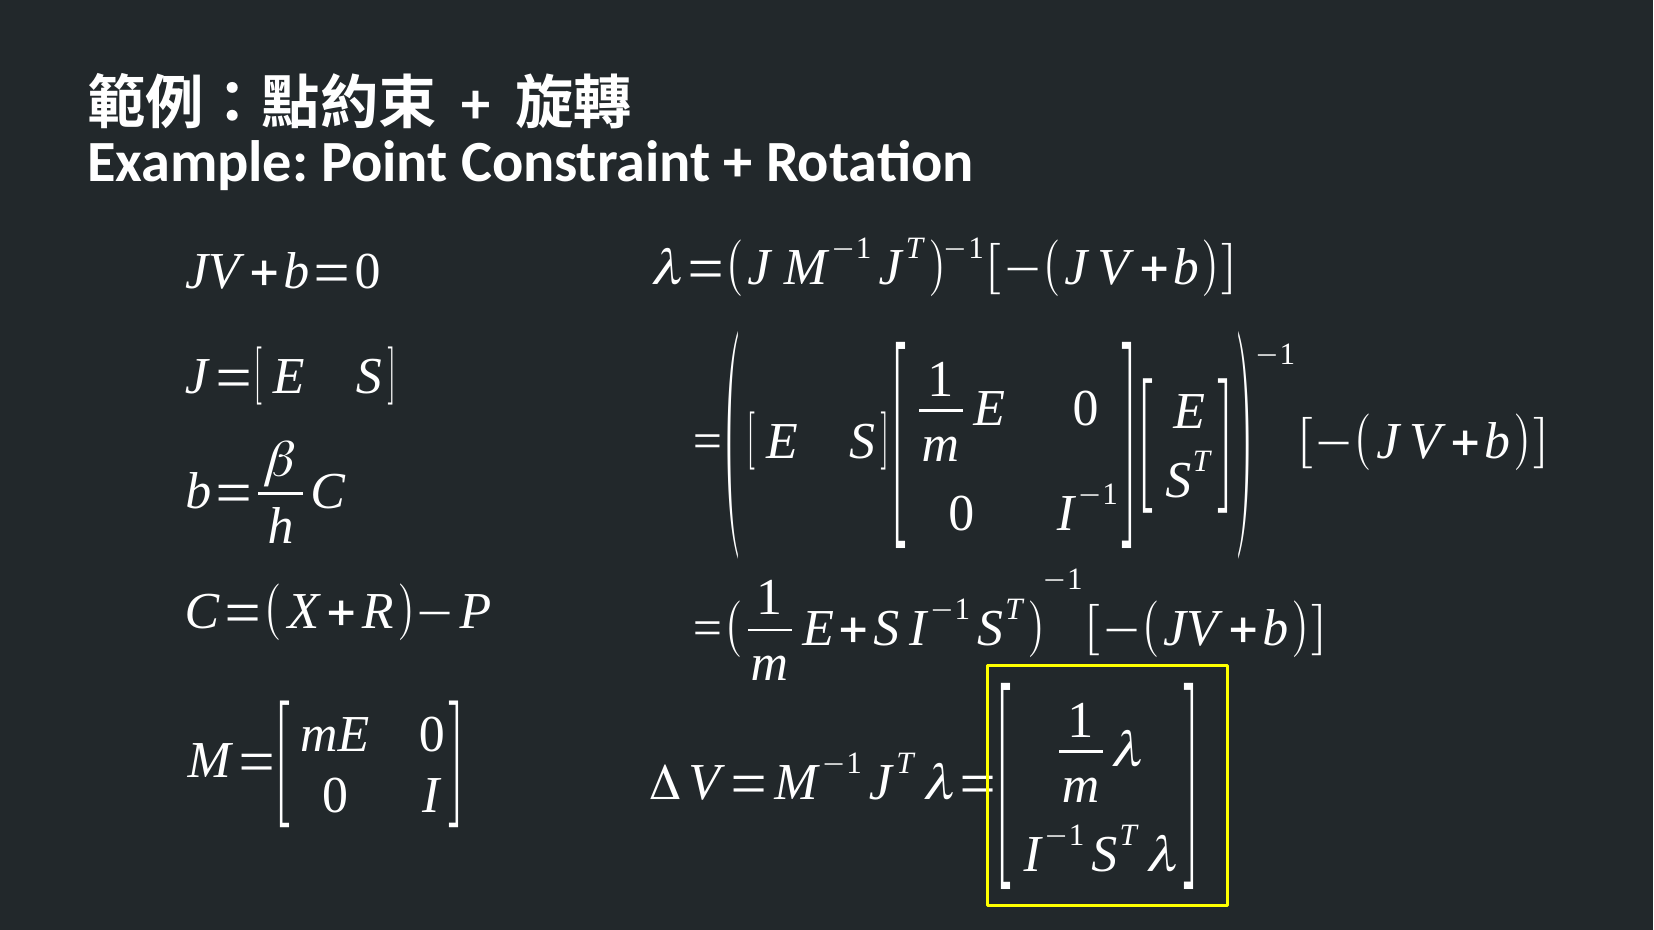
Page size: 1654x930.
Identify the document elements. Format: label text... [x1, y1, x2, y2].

chart [644, 231, 1242, 300]
chart [642, 328, 1554, 893]
text_box 範例：點約束 + 旋轉 Example: Point Constraint + Rotation [72, 72, 1363, 221]
chart [177, 242, 387, 300]
chart [178, 580, 499, 644]
text_box [987, 665, 1228, 906]
chart [178, 438, 355, 555]
chart [178, 698, 475, 831]
chart [176, 344, 404, 408]
